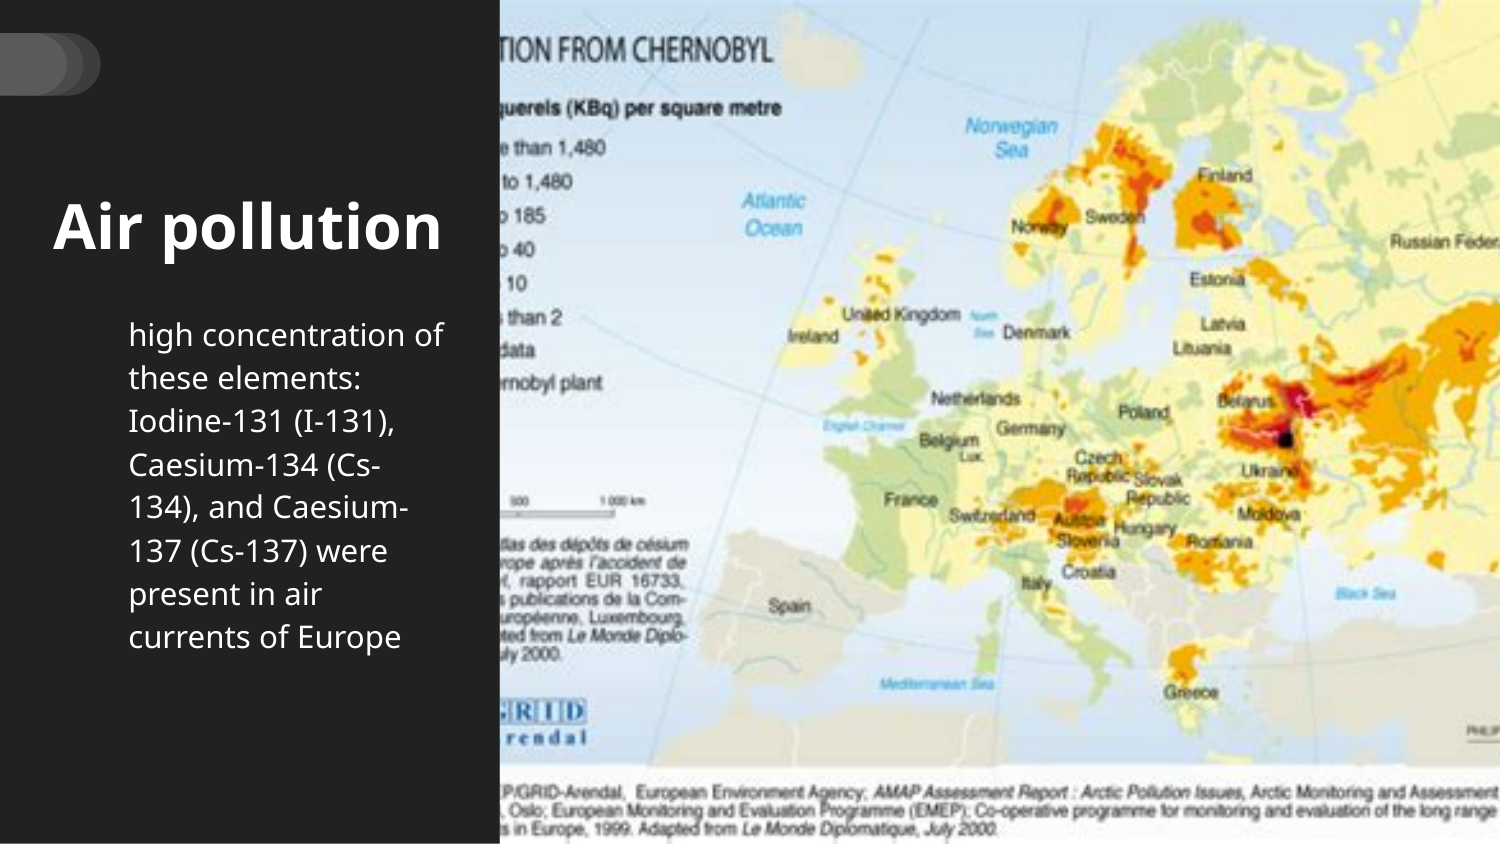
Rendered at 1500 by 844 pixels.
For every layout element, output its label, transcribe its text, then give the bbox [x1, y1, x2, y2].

picture [499, 0, 1500, 844]
list high concentration of these elements: Iodine-131 (I-131), Caesium-134 (Cs-134), and Caesium-137 (Cs-137) were present in air currents of Europe [38, 294, 460, 784]
title Air pollution [38, 136, 460, 283]
